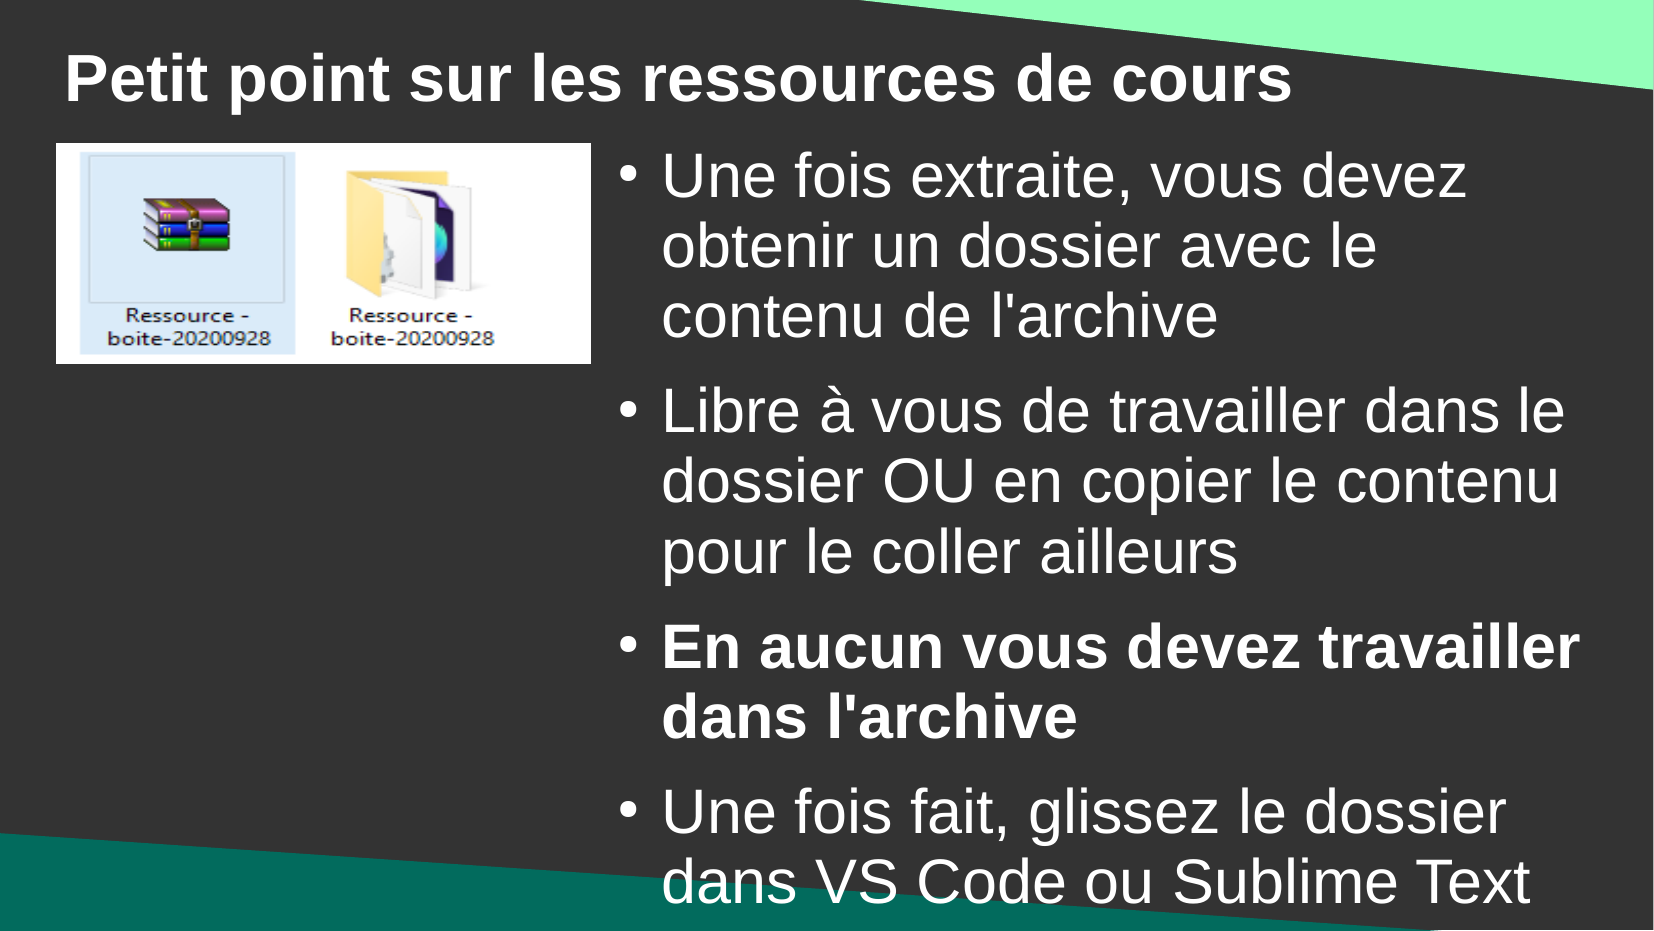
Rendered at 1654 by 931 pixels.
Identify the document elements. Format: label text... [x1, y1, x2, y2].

list Une fois extraite, vous devez obtenir un dossier avec le contenu de l'archive Libre à vous de travailler dans le dossier OU en copier le contenu pour le coller ailleurs En aucun vous devez travailler dans l'archive Une fois fait, glissez le dossier dans VS Code ou Sublime Text [602, 140, 1620, 922]
picture [56, 143, 591, 364]
text_box [859, 0, 1654, 90]
title Petit point sur les ressources de cours [64, 40, 1553, 118]
